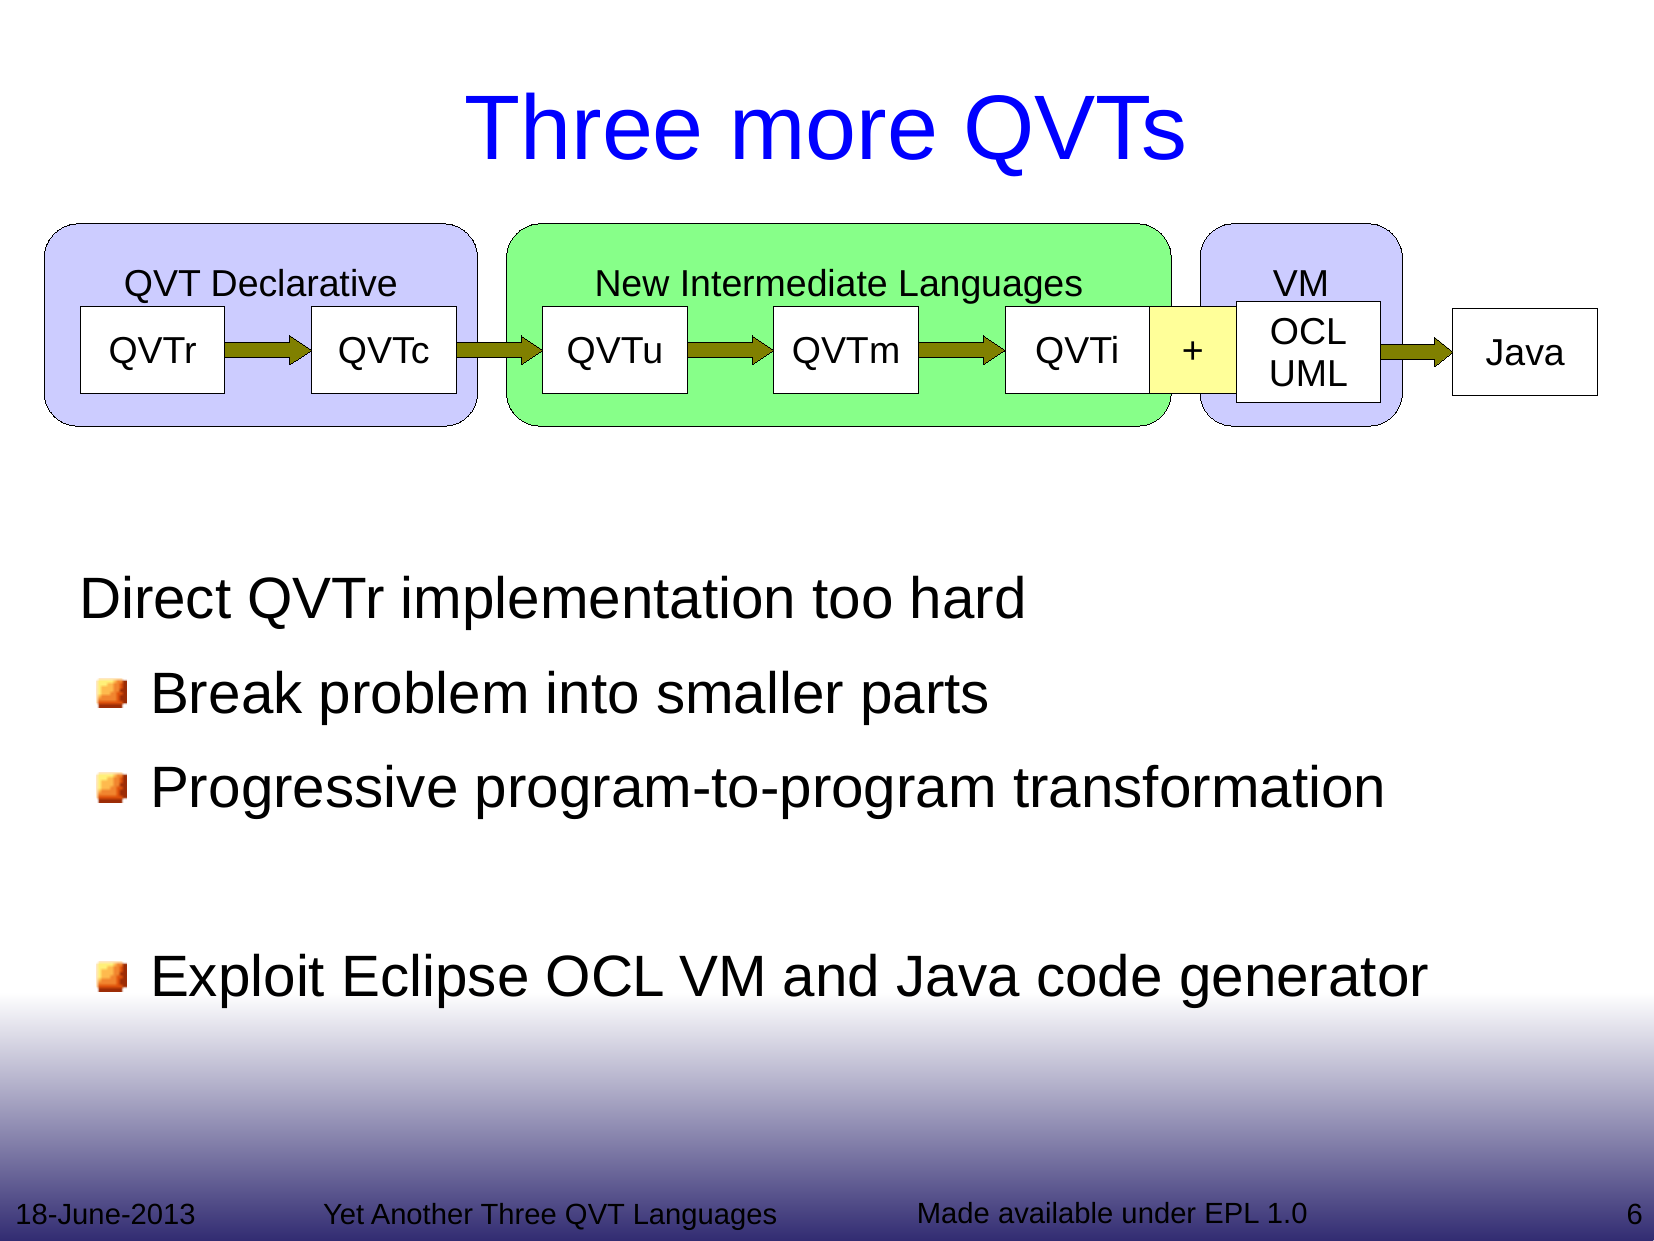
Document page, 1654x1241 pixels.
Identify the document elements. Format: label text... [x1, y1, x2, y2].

text_box [457, 335, 543, 365]
text_box [687, 335, 774, 365]
text_box QVT Declarative [44, 223, 478, 427]
text_box QVTi [1005, 306, 1149, 394]
text_box QVTu [542, 306, 688, 394]
title Three more QVTs [82, 49, 1571, 207]
text_box VM [1200, 223, 1403, 344]
text_box [918, 335, 1005, 365]
text_box [224, 335, 312, 365]
text_box + [1149, 306, 1237, 394]
text_box QVTm [773, 306, 919, 394]
text_box QVTc [311, 306, 457, 394]
text_box OCL UML [1236, 301, 1381, 403]
list Direct QVTr implementation too hard Break problem into smaller parts Progressive program-to-program transformation Exploit Eclipse OCL VM and Java code generator [79, 565, 1568, 1105]
text_box New Intermediate Languages [506, 352, 1172, 427]
text_box Java [1452, 308, 1598, 396]
text_box QVTr [80, 306, 225, 394]
text_box VM [1200, 360, 1403, 427]
text_box New Intermediate Languages [506, 223, 1172, 349]
text_box [1380, 337, 1453, 367]
